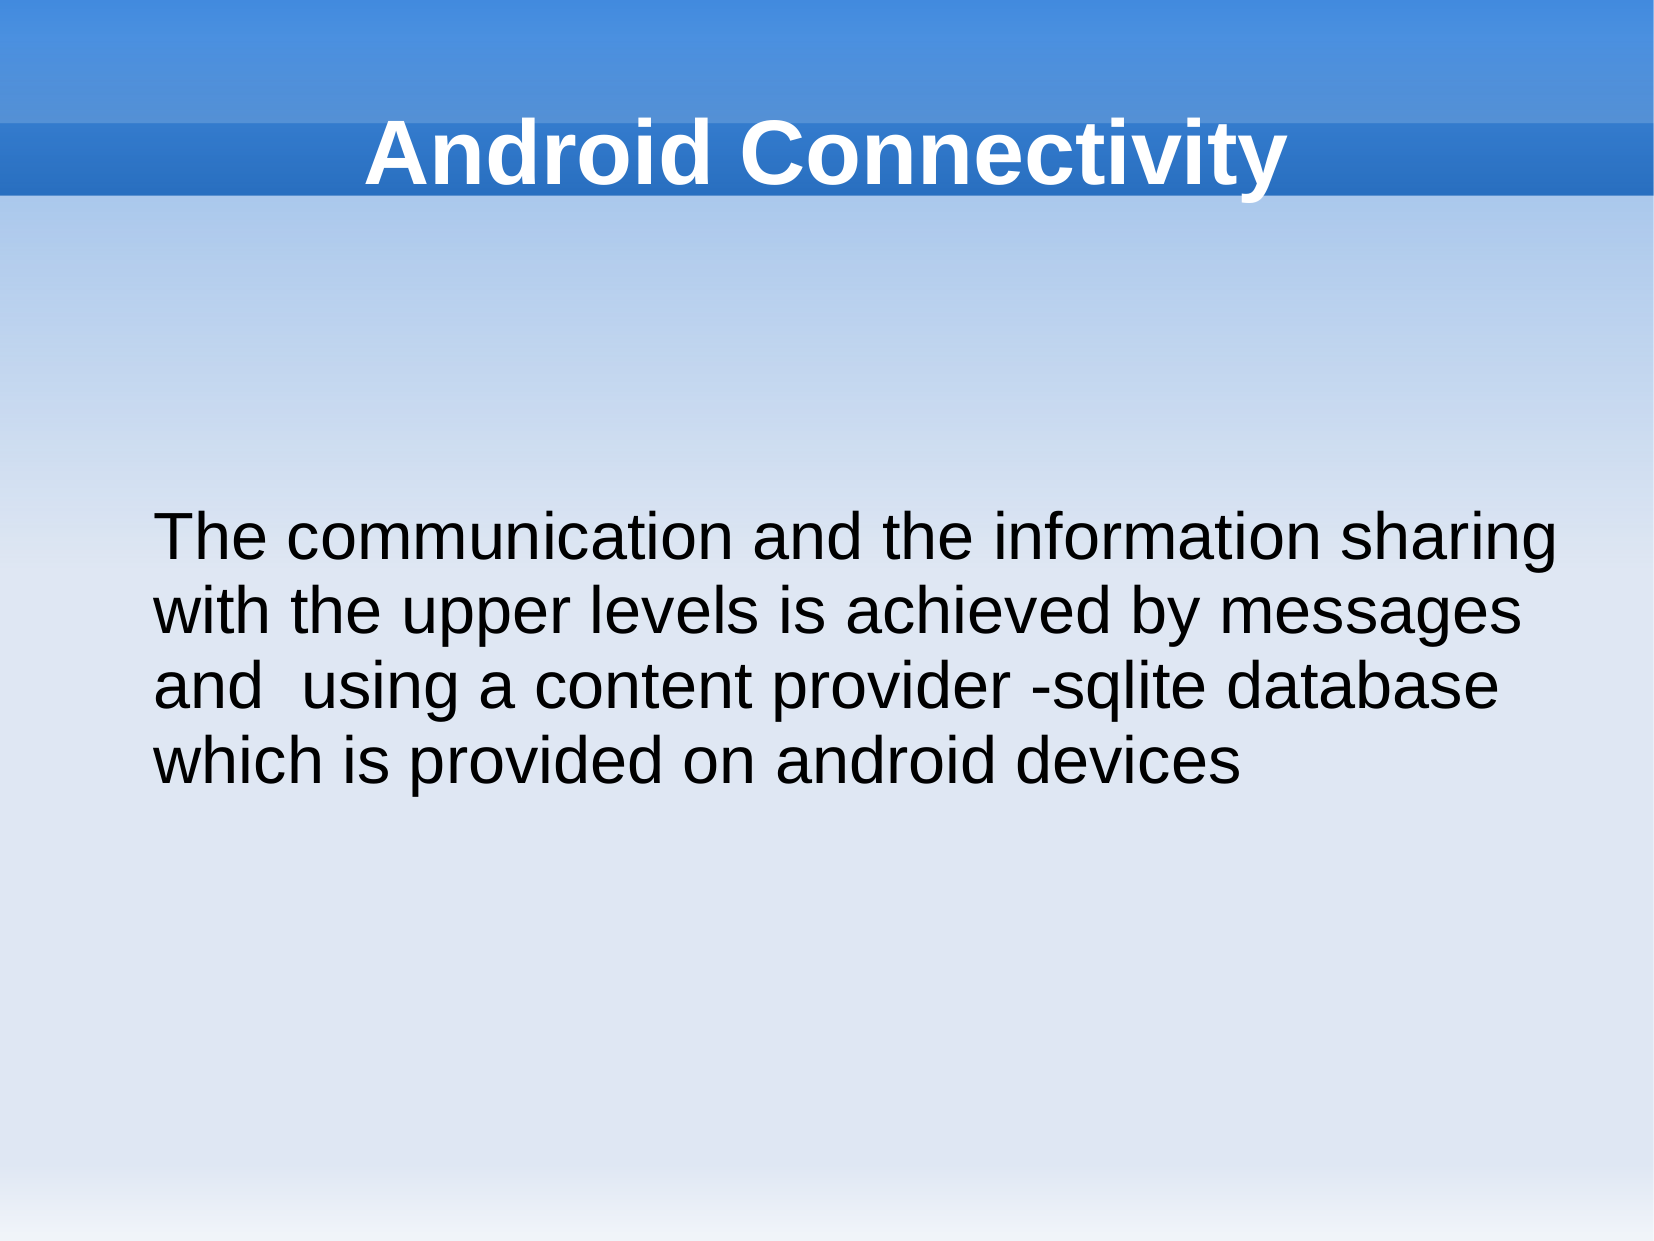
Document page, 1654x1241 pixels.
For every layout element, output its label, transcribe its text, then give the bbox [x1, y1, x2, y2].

picture [0, 0, 1654, 1241]
title Android Connectivity [82, 49, 1571, 257]
list The communication and the information sharing with the upper levels is achieved by messages and using a content provider -sqlite database which is provided on android devices [82, 290, 1571, 1109]
